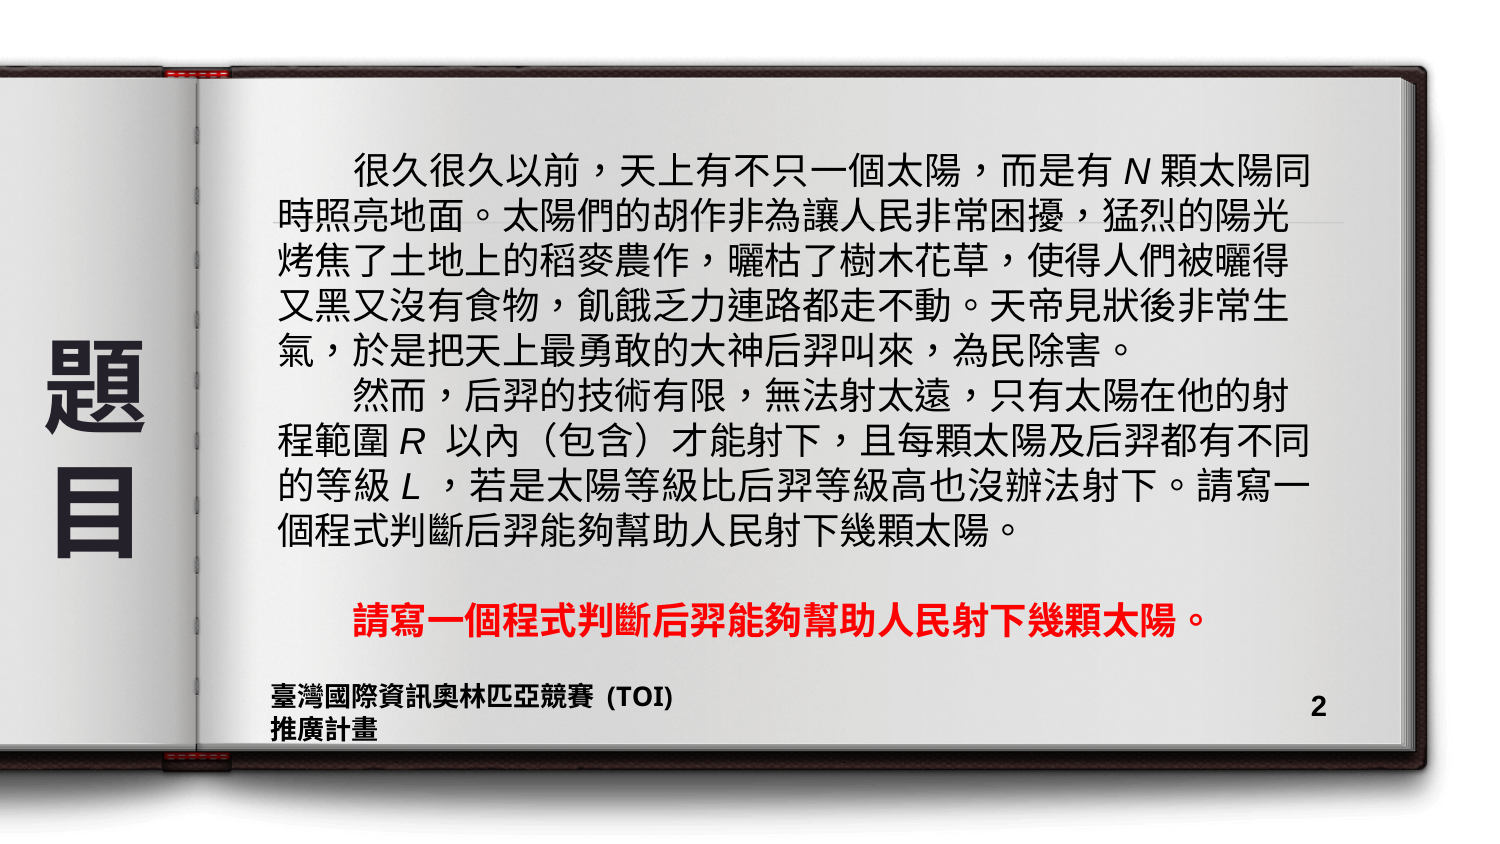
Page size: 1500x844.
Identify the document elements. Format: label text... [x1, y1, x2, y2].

text_box 很久很久以前，天上有不只一個太陽，而是有N顆太陽同時照亮地面。太陽們的胡作非為讓人民非常困擾，猛烈的陽光烤焦了土地上的稻麥農作，曬枯了樹木花草，使得人們被曬得又黑又沒有食物，飢餓乏力連路都走不動。天帝見狀後非常生氣，於是把天上最勇敢的大神后羿叫來，為民除害。 然而，后羿的技術有限，無法射太遠，只有太陽在他的射程範圍R 以內（包含）才能射下，且每顆太陽及后羿都有不同的等級L，若是太陽等級比后羿等級高也沒辦法射下。請寫一個程式判斷后羿能夠幫助人民射下幾顆太陽。 請寫一個程式判斷后羿能夠幫助人民射下幾顆太陽。 [262, 140, 1327, 662]
text_box 題 目 [28, 306, 210, 552]
text_box 2 [1295, 672, 1386, 737]
